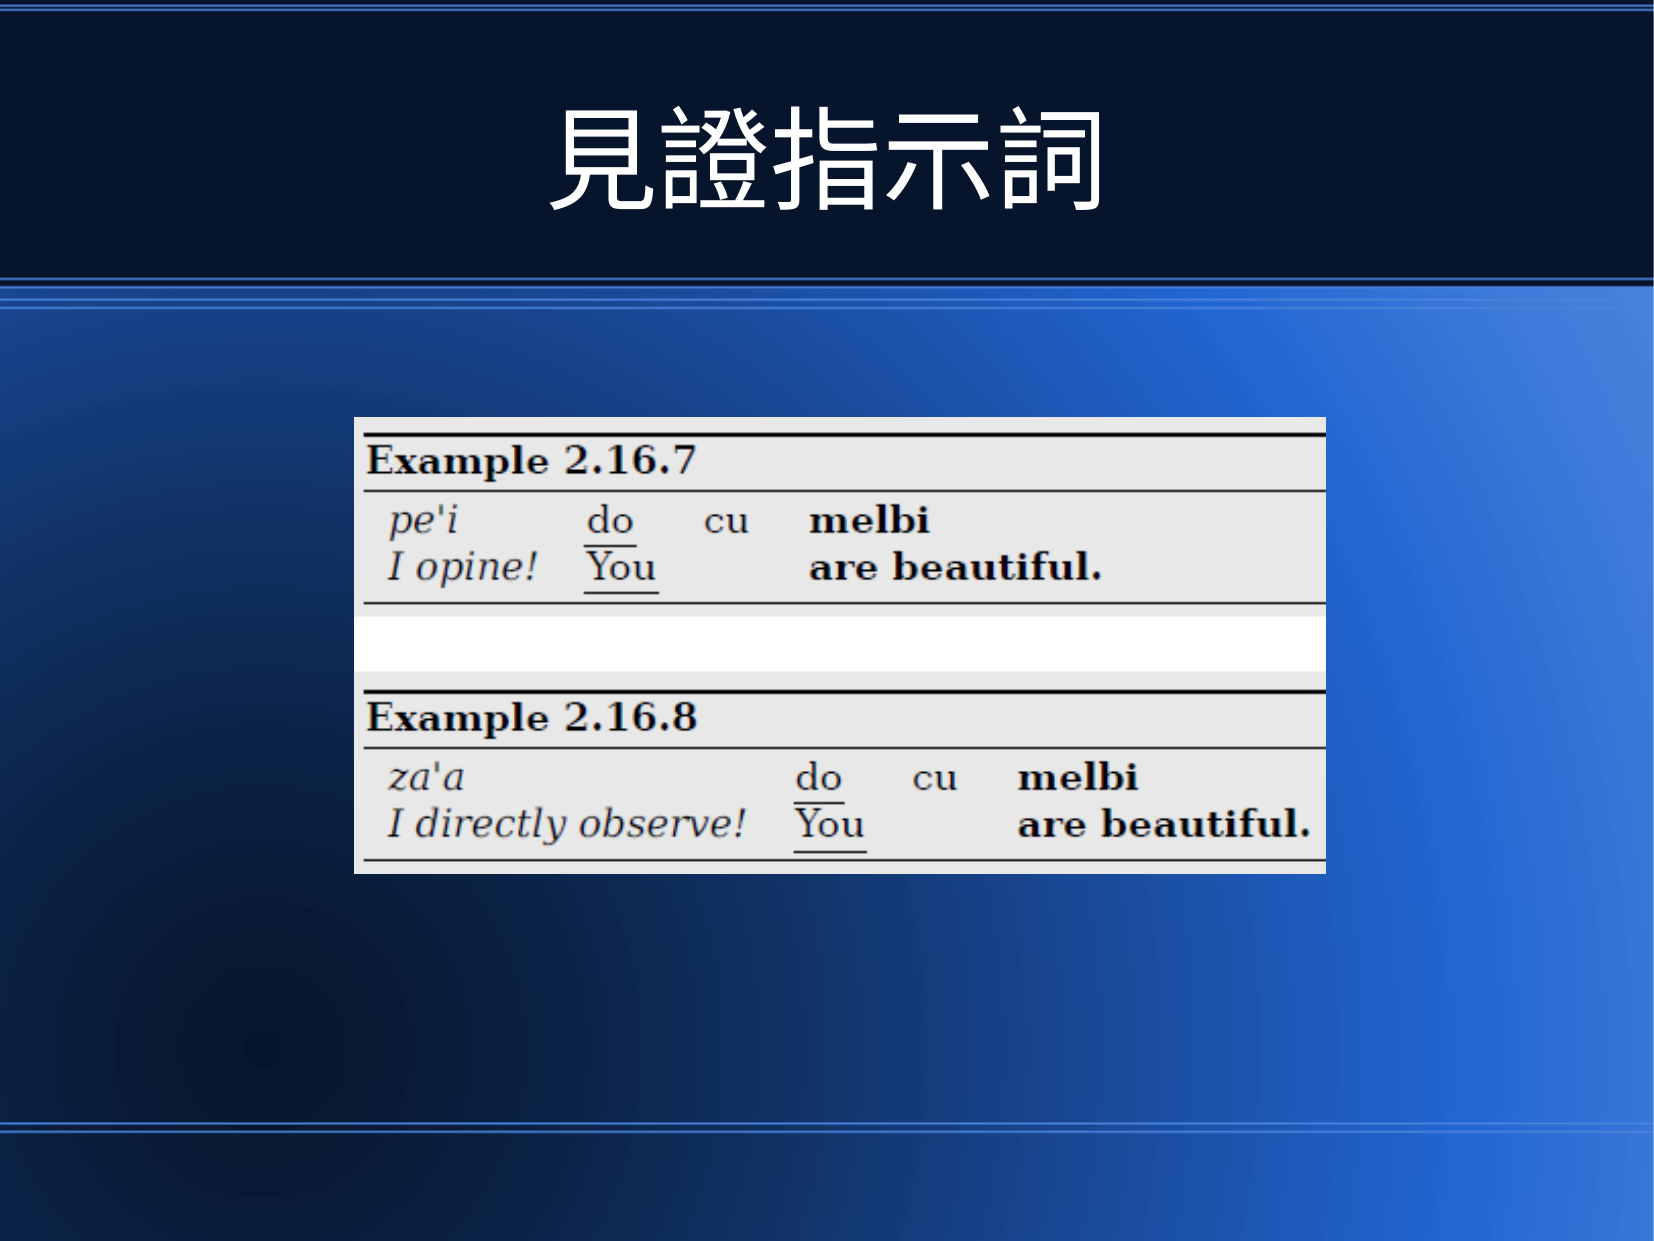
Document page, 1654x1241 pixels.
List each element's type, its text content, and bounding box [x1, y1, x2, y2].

title 見證指示詞 [82, 49, 1571, 257]
picture [0, 0, 1654, 1241]
